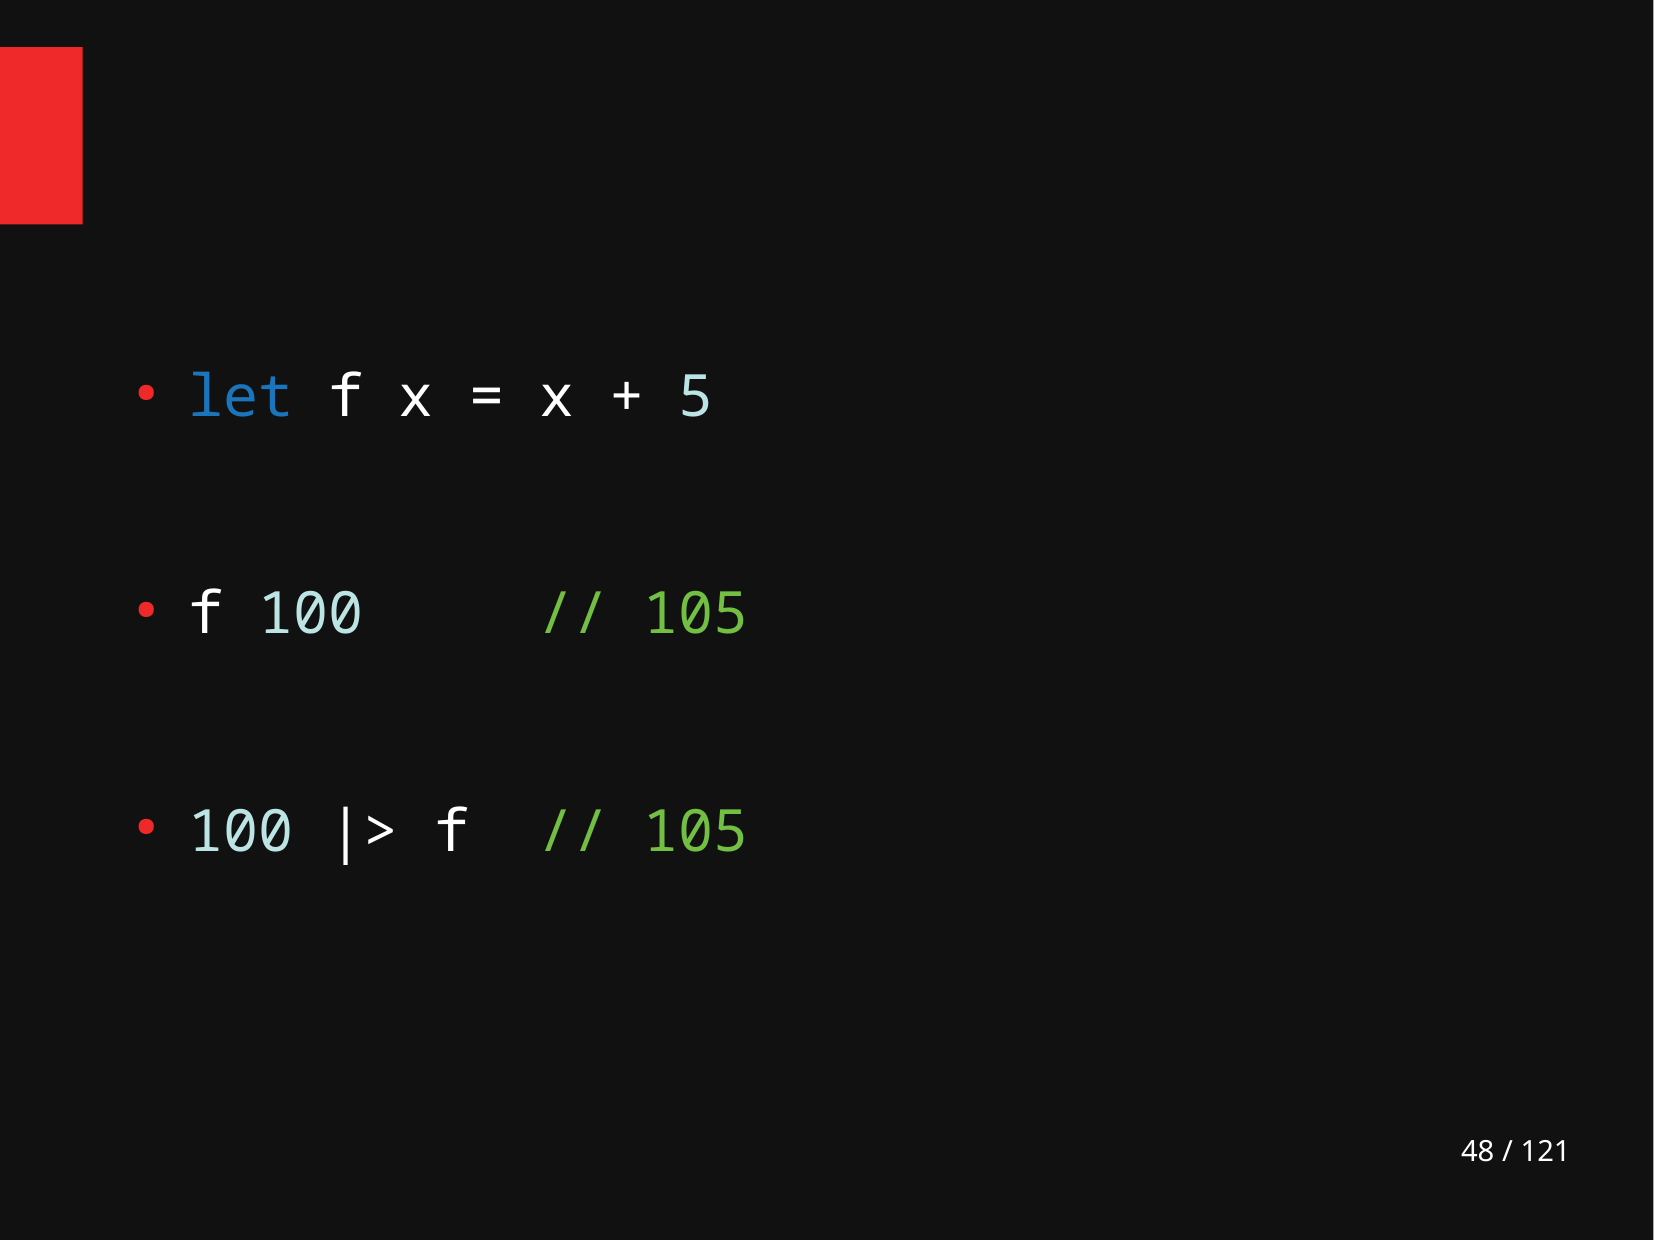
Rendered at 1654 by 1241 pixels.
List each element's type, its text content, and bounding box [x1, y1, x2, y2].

list let f x = x + 5 f 100 // 105 100 |> f // 105 [118, 354, 1536, 1074]
